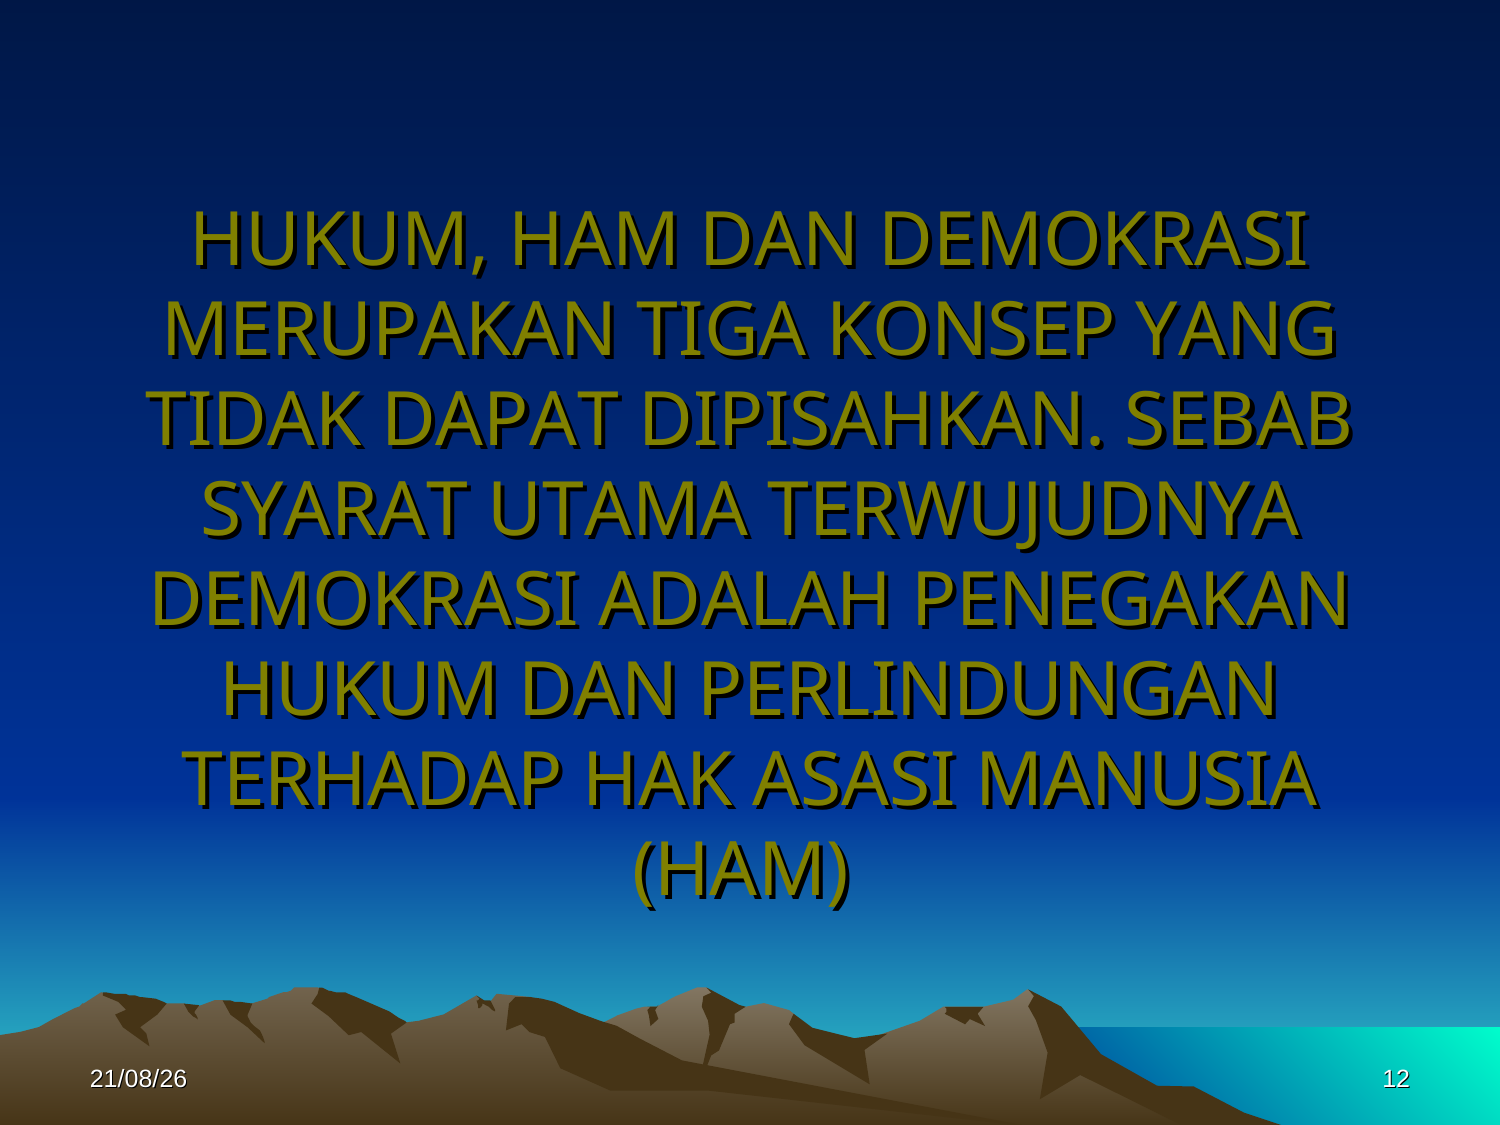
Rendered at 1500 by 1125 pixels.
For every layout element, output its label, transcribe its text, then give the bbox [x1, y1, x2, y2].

title HUKUM, HAM DAN DEMOKRASI MERUPAKAN TIGA KONSEP YANG TIDAK DAPAT DIPISAHKAN. SEBAB SYARAT UTAMA TERWUJUDNYA DEMOKRASI ADALAH PENEGAKAN HUKUM DAN PERLINDUNGAN TERHADAP HAK ASASI MANUSIA (HAM) [75, 42, 1426, 1059]
